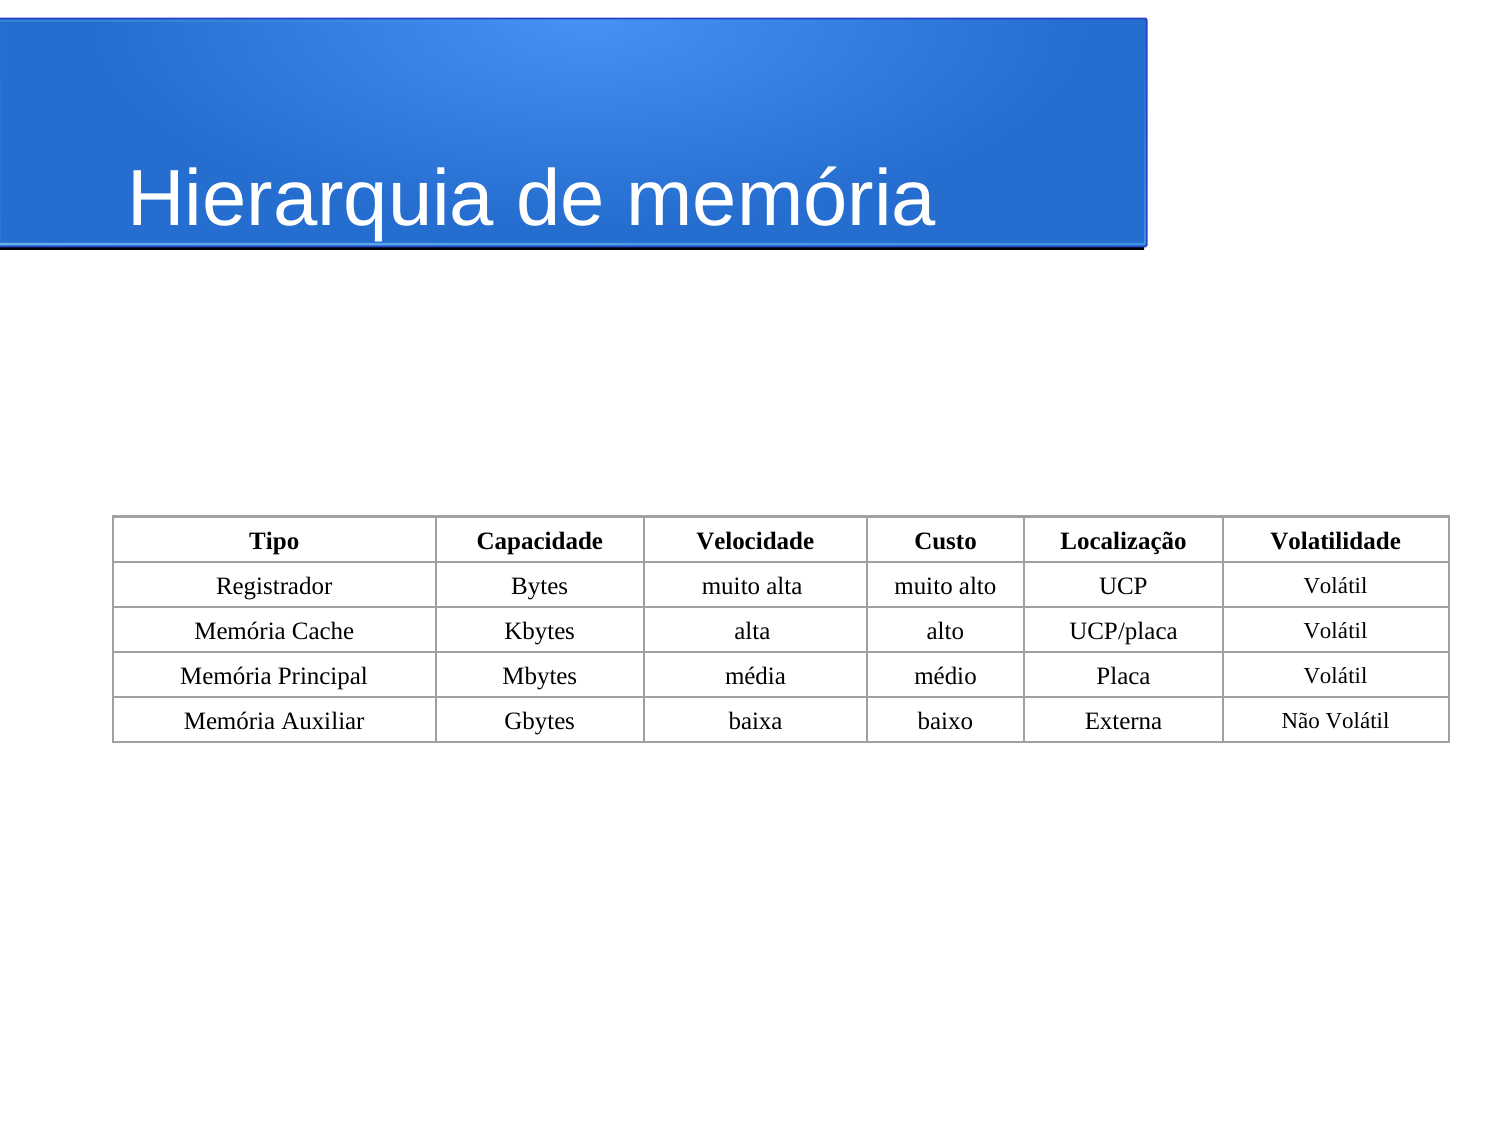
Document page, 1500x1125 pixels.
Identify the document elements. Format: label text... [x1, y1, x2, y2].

text_box Tipo [114, 518, 435, 561]
text_box Custo [868, 518, 1023, 561]
text_box Kbytes [437, 608, 643, 651]
text_box alto [868, 608, 1023, 651]
text_box Registrador [114, 563, 435, 606]
text_box muito alto [868, 563, 1023, 606]
text_box Gbytes [437, 698, 643, 741]
text_box baixa [645, 698, 866, 741]
text_box média [645, 653, 866, 696]
text_box Volátil [1224, 653, 1448, 696]
text_box Localização [1025, 518, 1222, 561]
text_box baixo [868, 698, 1023, 741]
text_box Bytes [437, 563, 643, 606]
text_box Placa [1025, 653, 1222, 696]
text_box Memória Auxiliar [114, 698, 435, 741]
title Hierarquia de memória [112, 99, 1388, 288]
text_box Velocidade [645, 518, 866, 561]
text_box alta [645, 608, 866, 651]
text_box UCP/placa [1025, 608, 1222, 651]
text_box Mbytes [437, 653, 643, 696]
text_box UCP [1025, 563, 1222, 606]
text_box Volátil [1224, 563, 1448, 606]
text_box médio [868, 653, 1023, 696]
text_box muito alta [645, 563, 866, 606]
text_box Volatilidade [1224, 518, 1448, 561]
text_box Capacidade [437, 518, 643, 561]
text_box Externa [1025, 698, 1222, 741]
text_box Não Volátil [1224, 698, 1448, 741]
text_box Memória Principal [114, 653, 435, 696]
text_box Volátil [1224, 608, 1448, 651]
text_box Memória Cache [114, 608, 435, 651]
